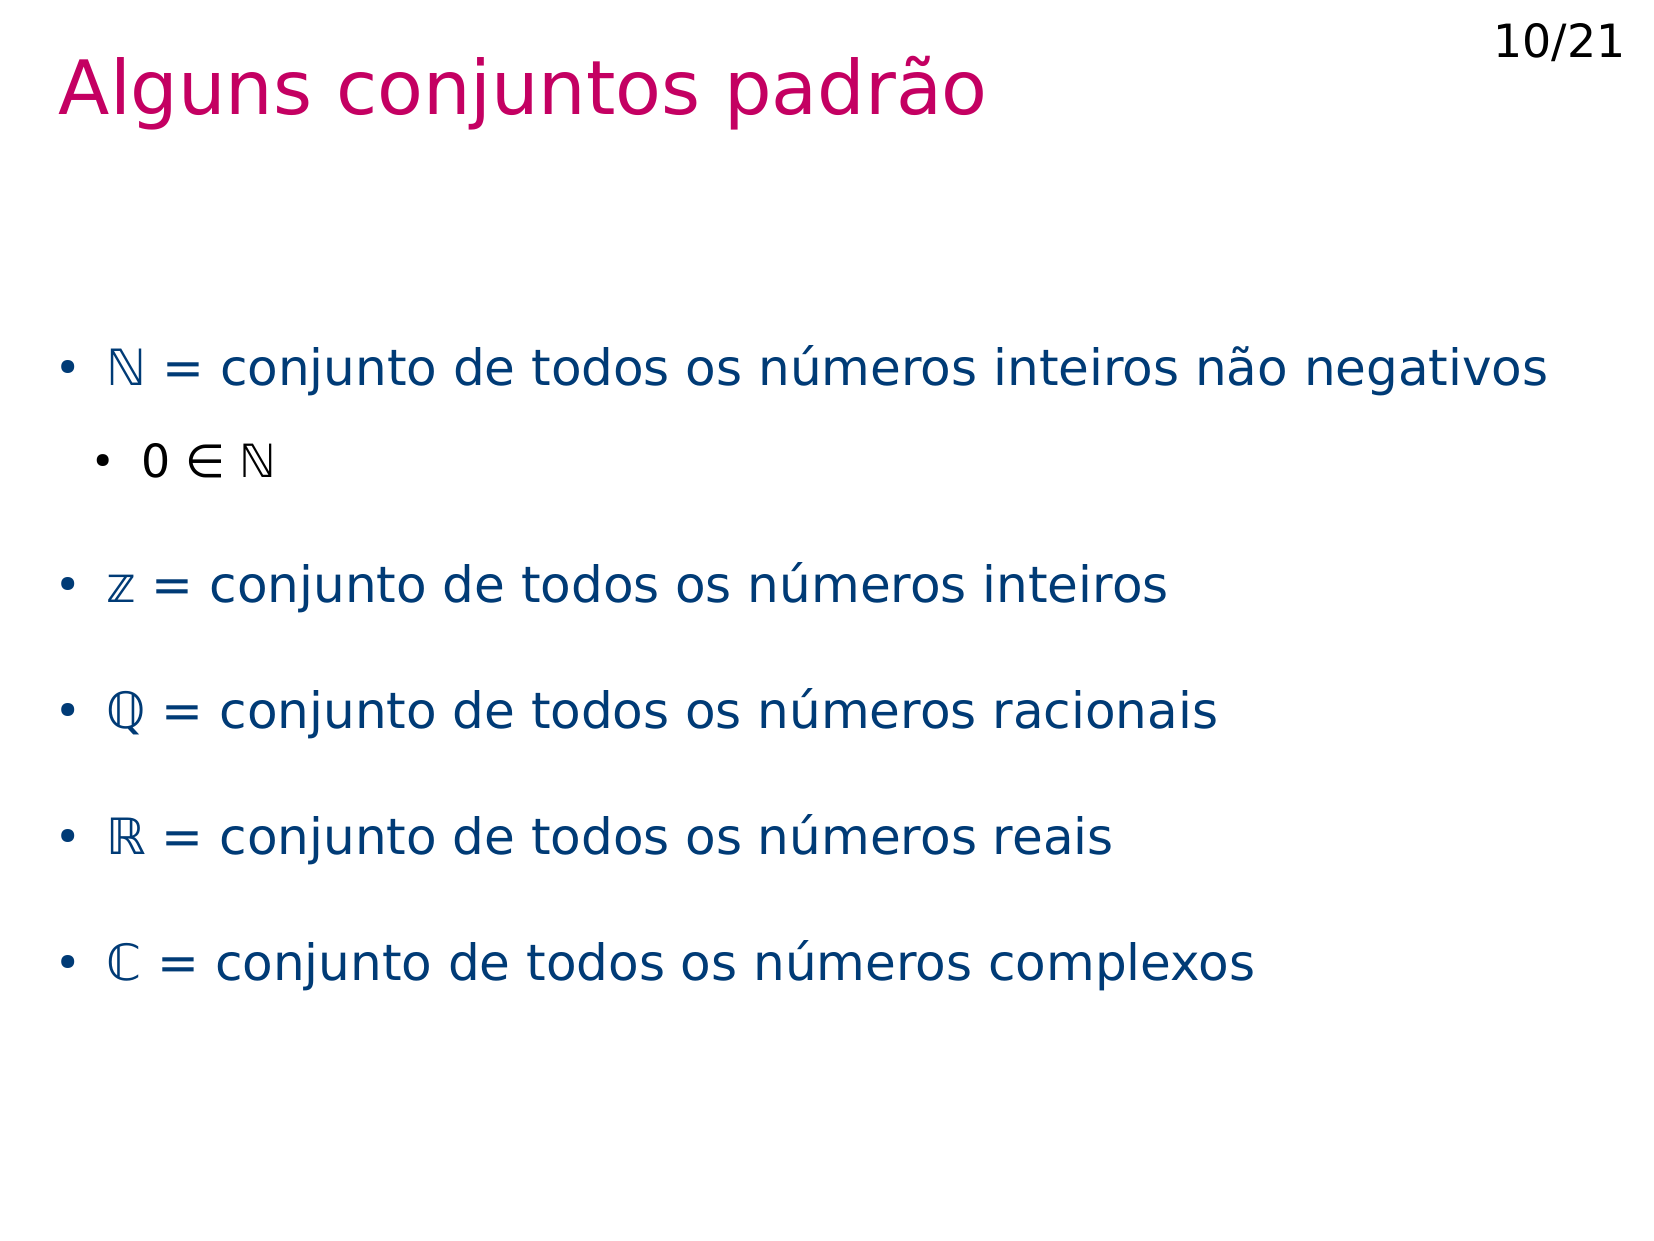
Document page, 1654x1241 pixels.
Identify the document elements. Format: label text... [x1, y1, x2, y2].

title Alguns conjuntos padrão [59, 29, 1625, 148]
list ℕ = conjunto de todos os números inteiros não negativos 0 ∈ ℕ 𝕫 = conjunto de todos os números inteiros ℚ = conjunto de todos os números racionais ℝ = conjunto de todos os números reais ℂ = conjunto de todos os números complexos [59, 330, 1625, 1211]
